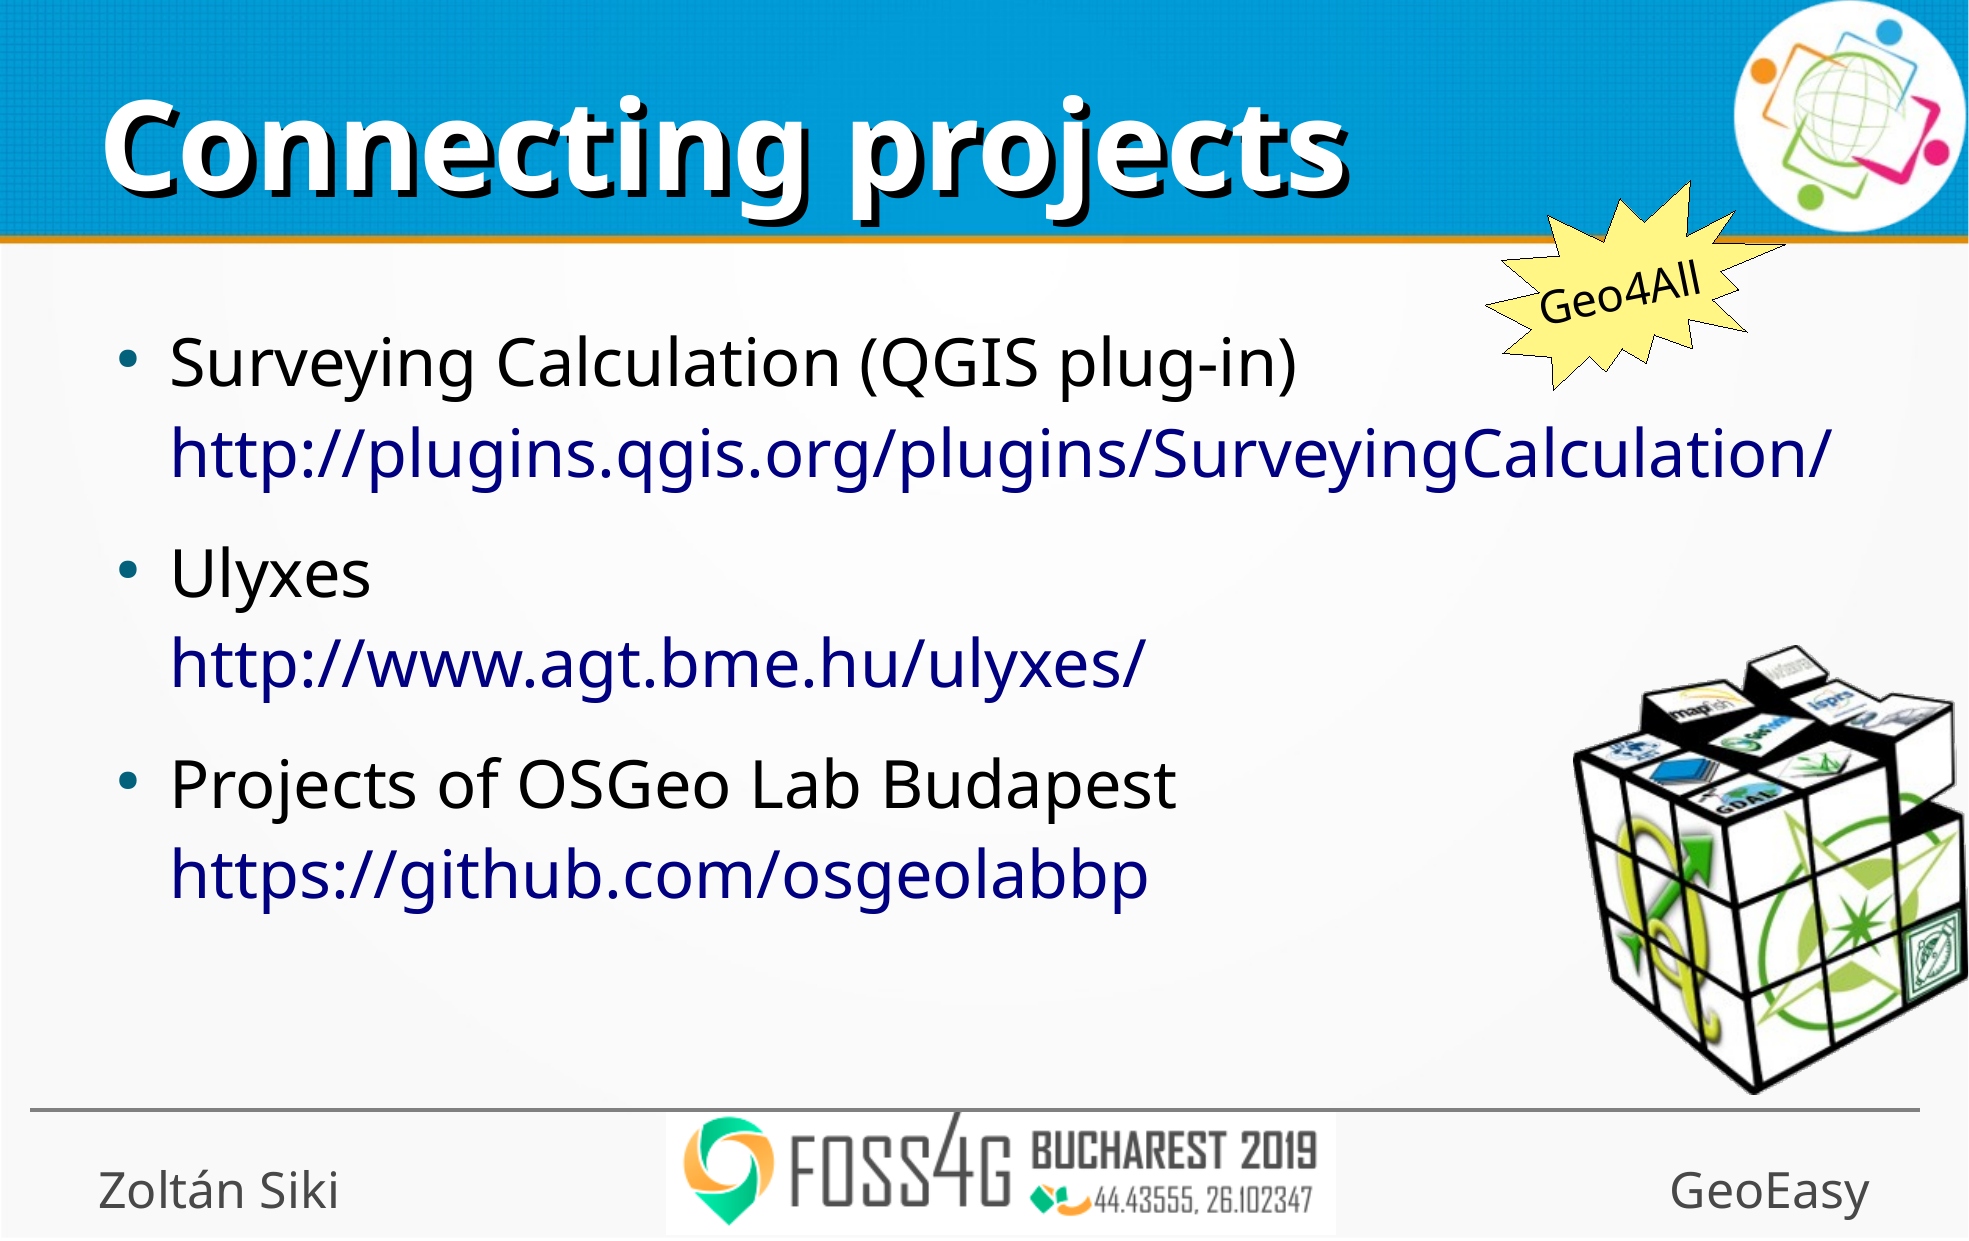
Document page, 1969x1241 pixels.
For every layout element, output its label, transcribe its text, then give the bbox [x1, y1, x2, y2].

picture [1589, 234, 1606, 241]
list Surveying Calculation (QGIS plug-in) http://plugins.qgis.org/plugins/SurveyingCalculation/ Ulyxes http://www.agt.bme.hu/ulyxes/ Projects of OSGeo Lab Budapest https://github.com/osgeolabbp [98, 315, 1921, 1081]
picture [0, 0, 1969, 1241]
title Connecting projects [98, 19, 1733, 227]
text_box Geo4All [1526, 240, 1726, 342]
text_box [1501, 180, 1786, 296]
text_box [1485, 295, 1748, 391]
